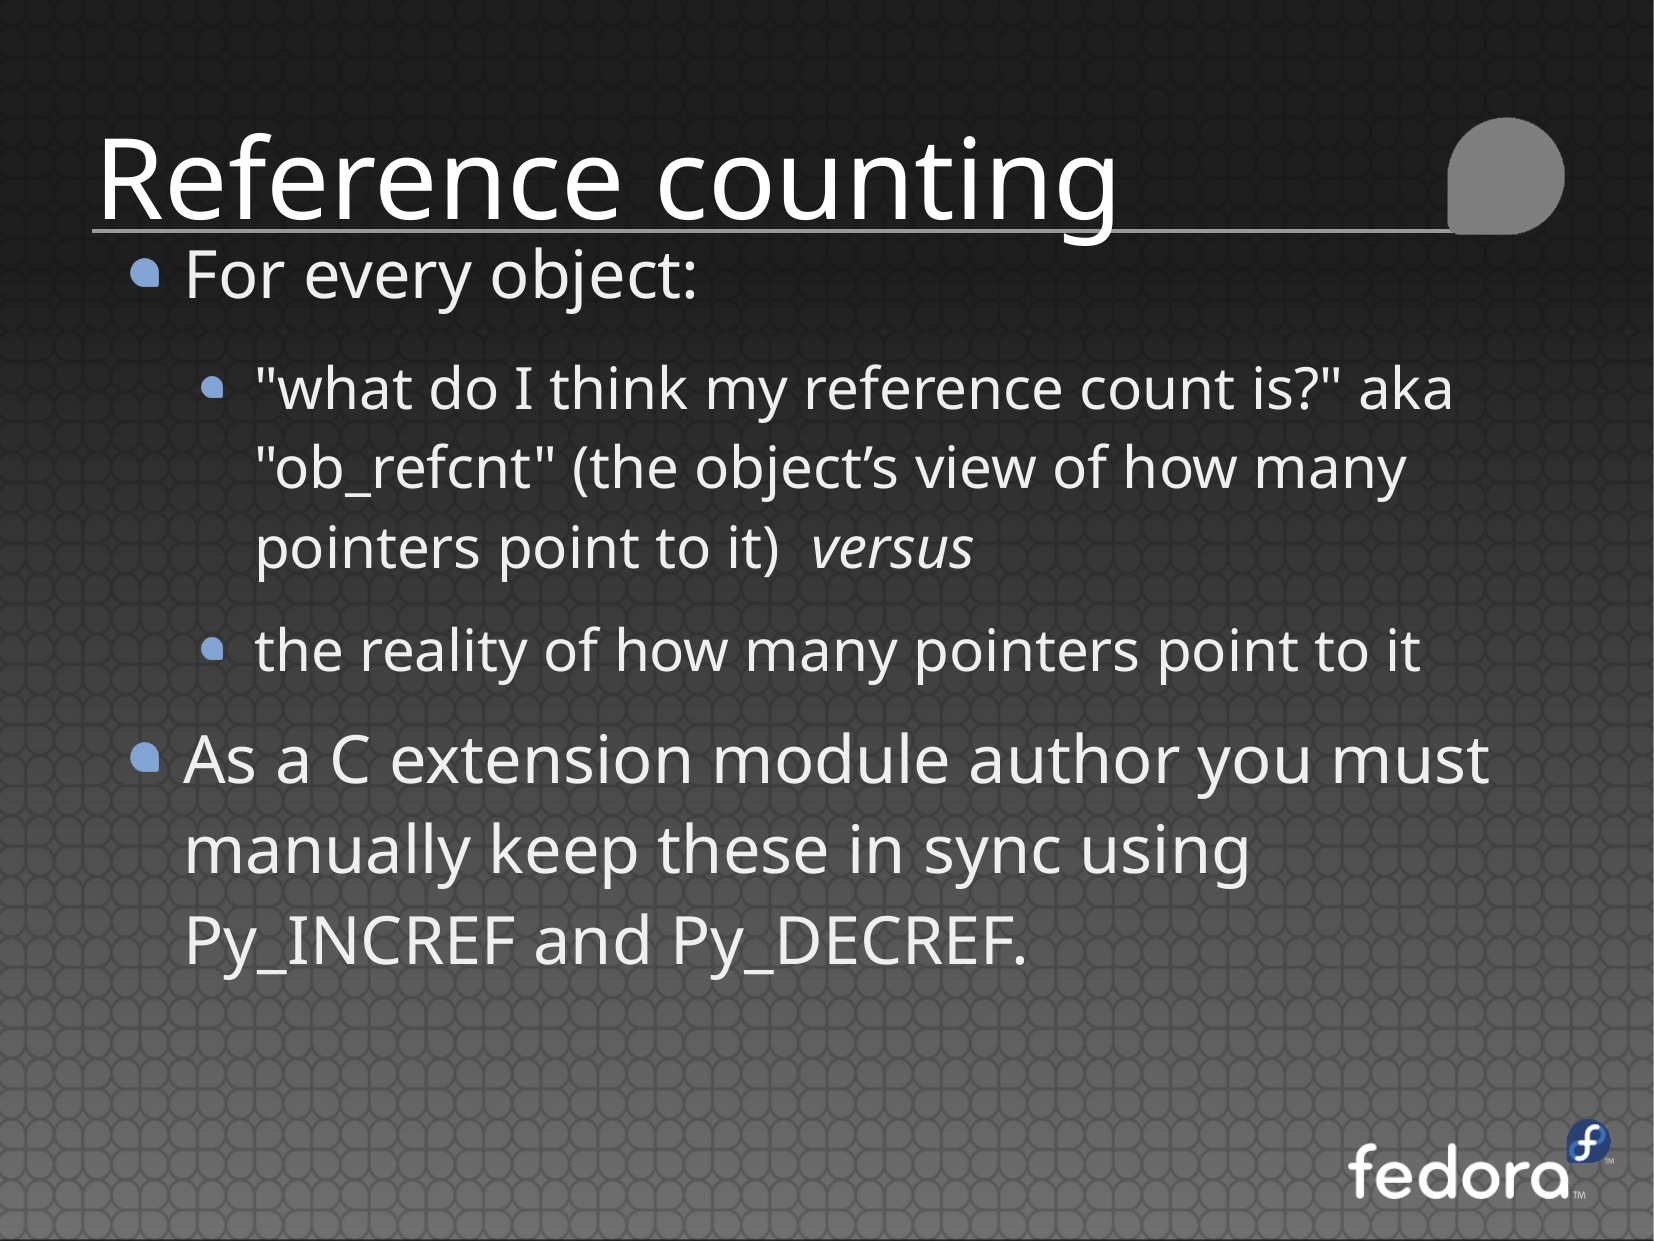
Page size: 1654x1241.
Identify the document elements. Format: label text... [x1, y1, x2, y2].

title Reference counting [94, 100, 1426, 251]
picture [0, 0, 1654, 1241]
list For every object: "what do I think my reference count is?" aka "ob_refcnt" (the object’s view of how many pointers point to it) versus the reality of how many pointers point to it As a C extension module author you must manually keep these in sync using Py_INCREF and Py_DECREF. [112, 227, 1501, 1163]
